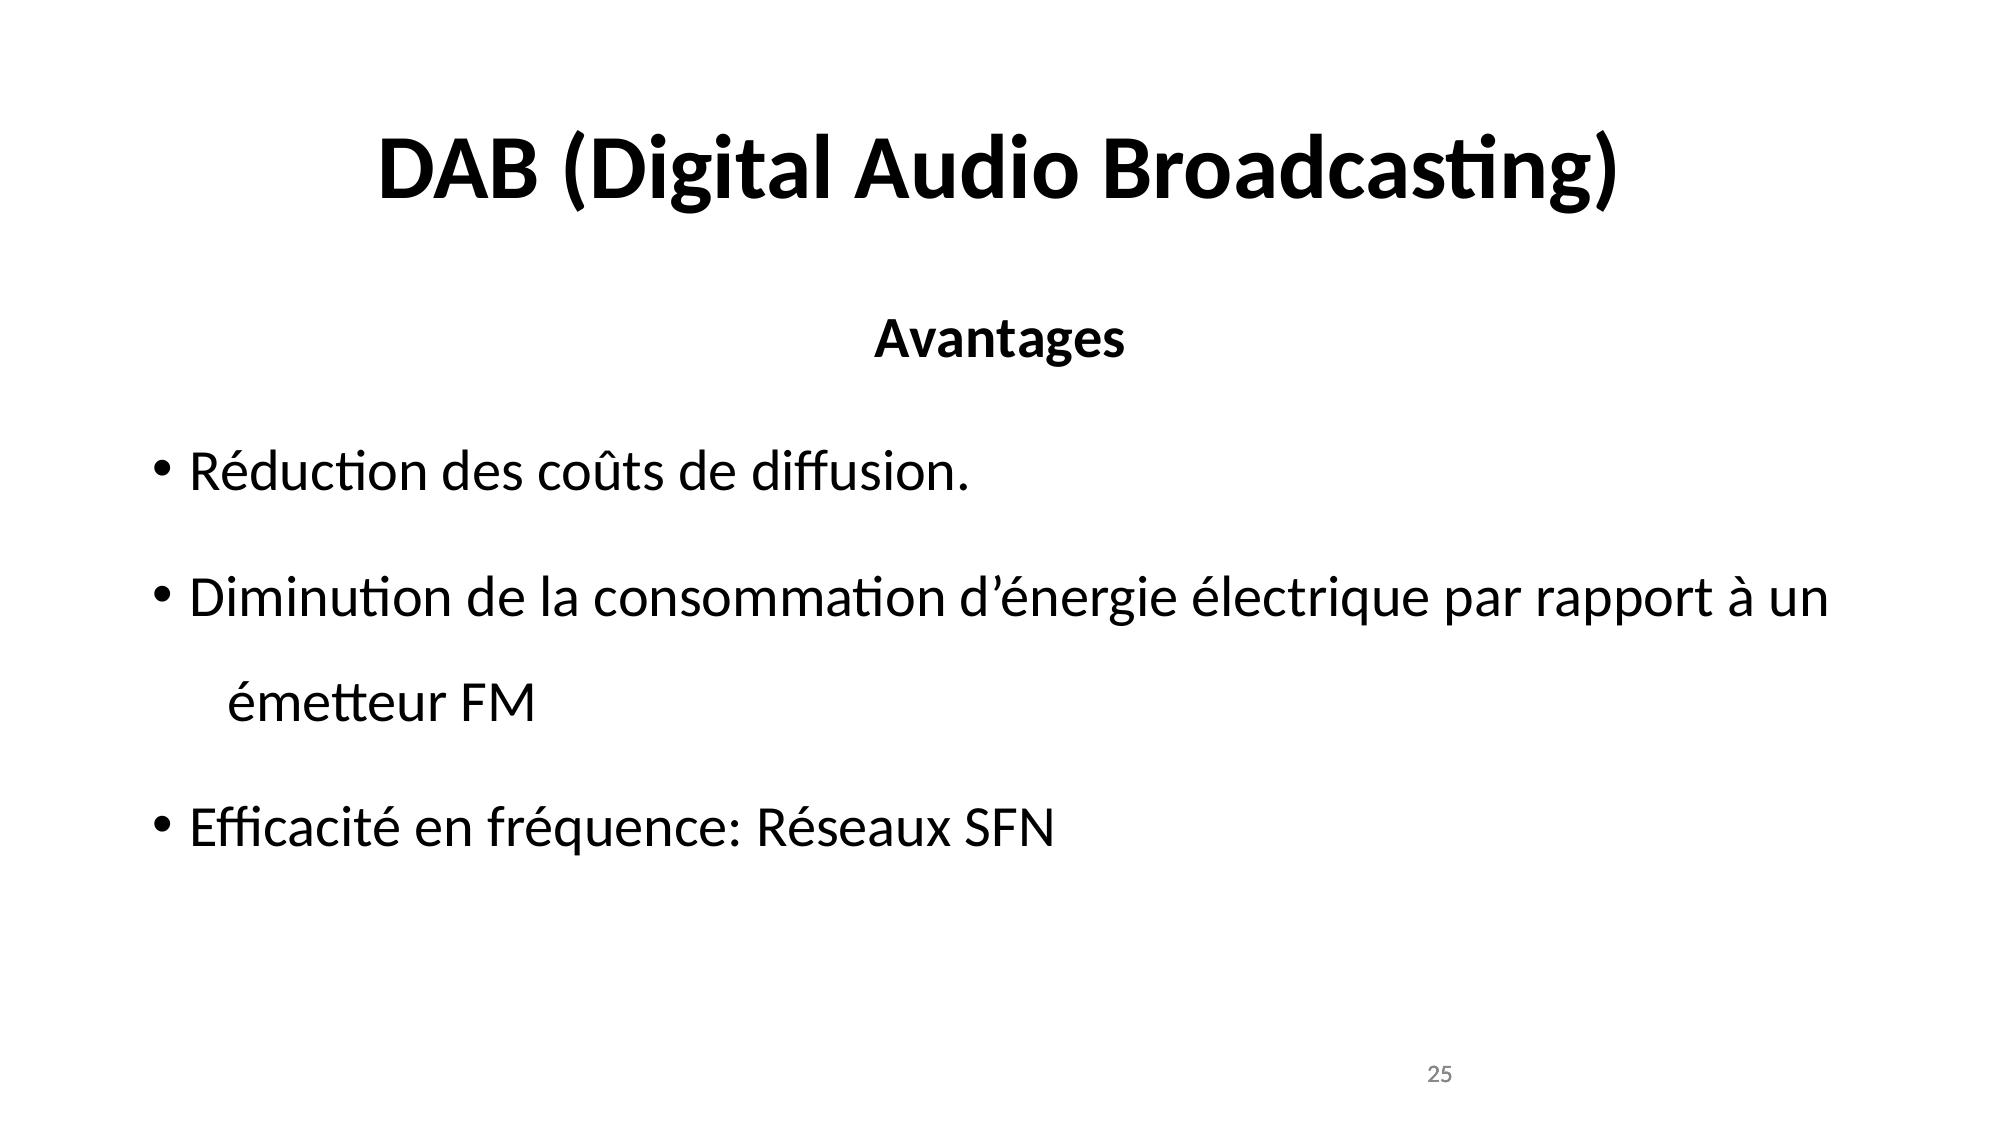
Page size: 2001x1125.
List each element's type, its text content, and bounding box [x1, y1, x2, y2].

list Réduction des coûts de diffusion. Diminution de la consommation d’énergie électrique par rapport à un émetteur FM Efficacité en fréquence: Réseaux SFN [137, 299, 1863, 1014]
text_box Avantages [857, 299, 1143, 379]
title DAB (Digital Audio Broadcasting) [137, 59, 1863, 278]
text_box [1412, 1042, 1863, 1103]
